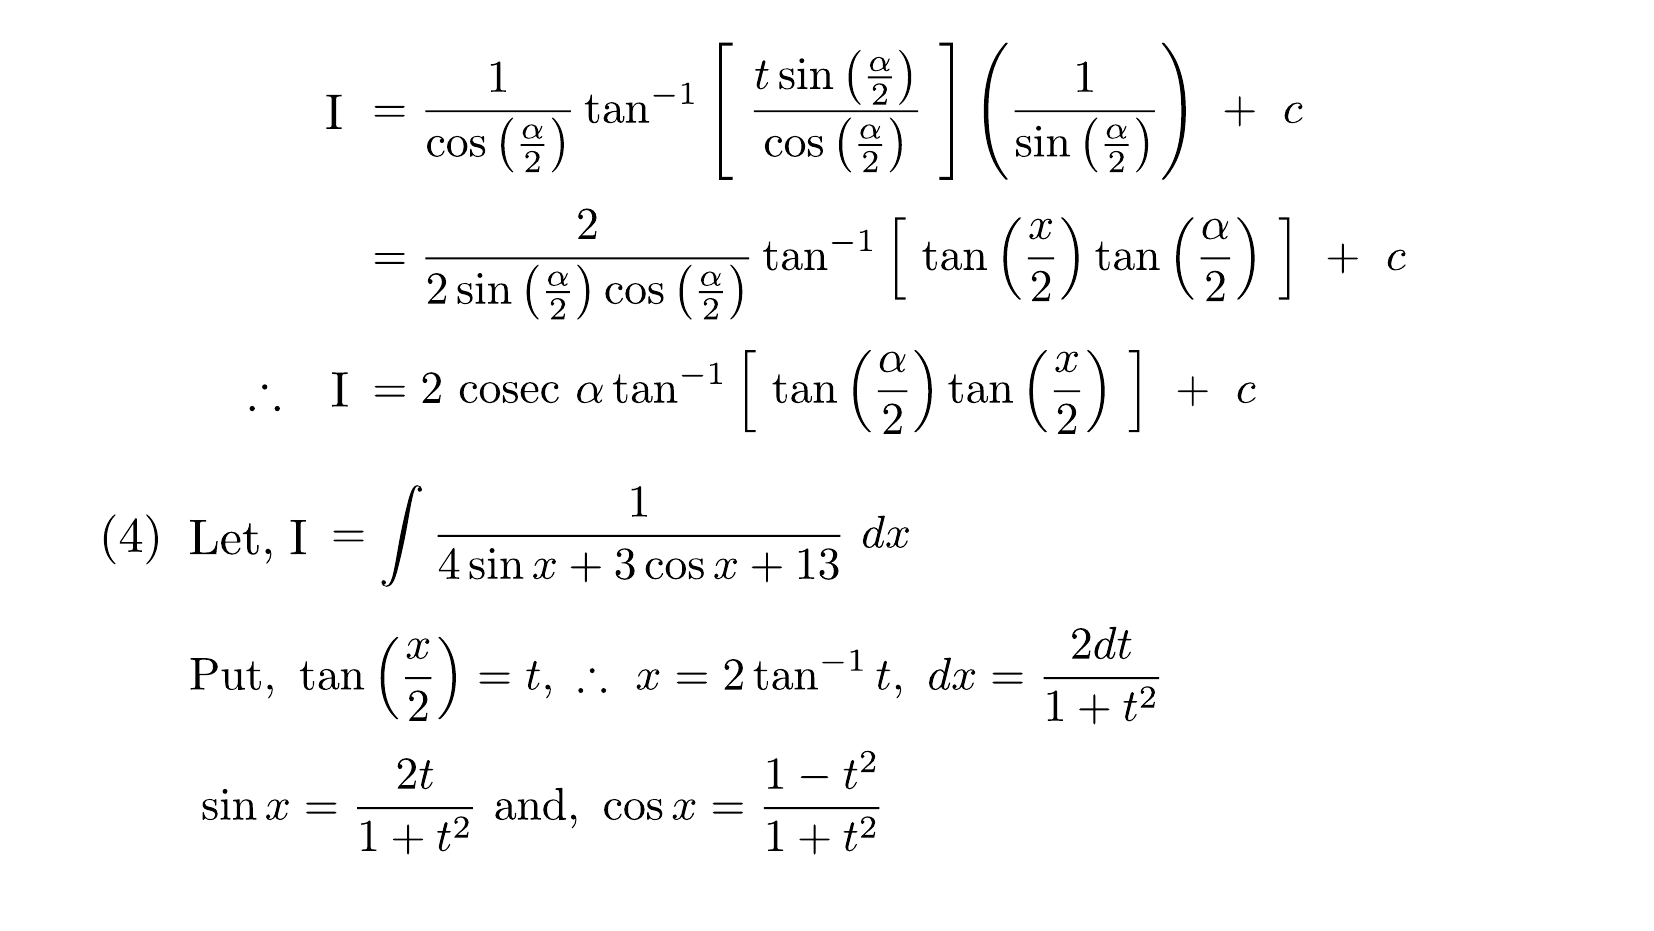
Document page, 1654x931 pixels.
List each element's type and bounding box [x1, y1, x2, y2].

text_box [249, 384, 280, 412]
text_box [374, 350, 1256, 434]
text_box [190, 519, 272, 564]
text_box [332, 372, 348, 407]
text_box [290, 519, 306, 555]
text_box [333, 485, 910, 587]
text_box [190, 626, 1160, 725]
text_box [101, 514, 158, 565]
text_box [374, 42, 1303, 180]
text_box [374, 208, 1406, 320]
text_box [326, 94, 342, 129]
title [47, 36, 1607, 898]
text_box [202, 750, 880, 855]
